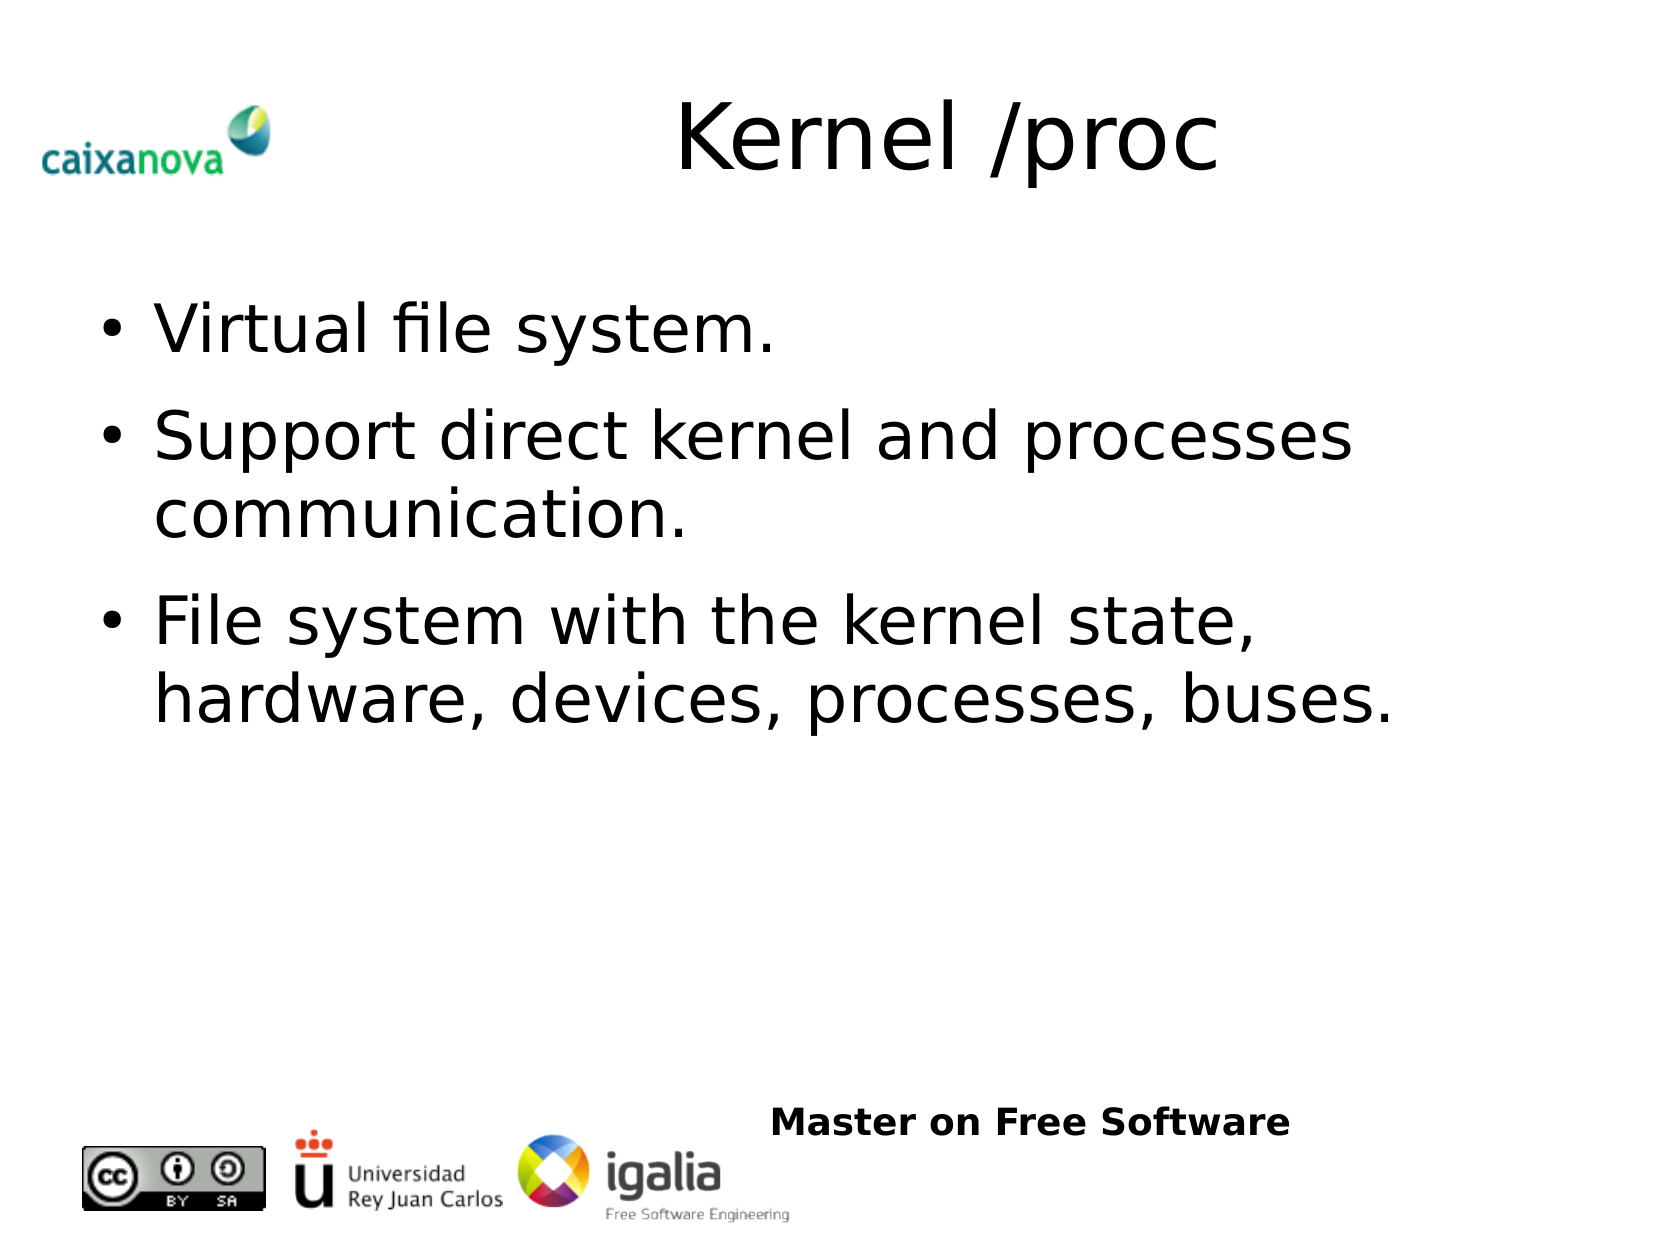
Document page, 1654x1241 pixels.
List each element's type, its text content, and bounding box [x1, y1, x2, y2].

title Kernel /proc [295, 38, 1601, 237]
list Virtual file system. Support direct kernel and processes communication. File system with the kernel state, hardware, devices, processes, buses. [82, 290, 1571, 1093]
picture [82, 1146, 266, 1211]
picture [295, 1121, 811, 1235]
picture [29, 73, 284, 207]
